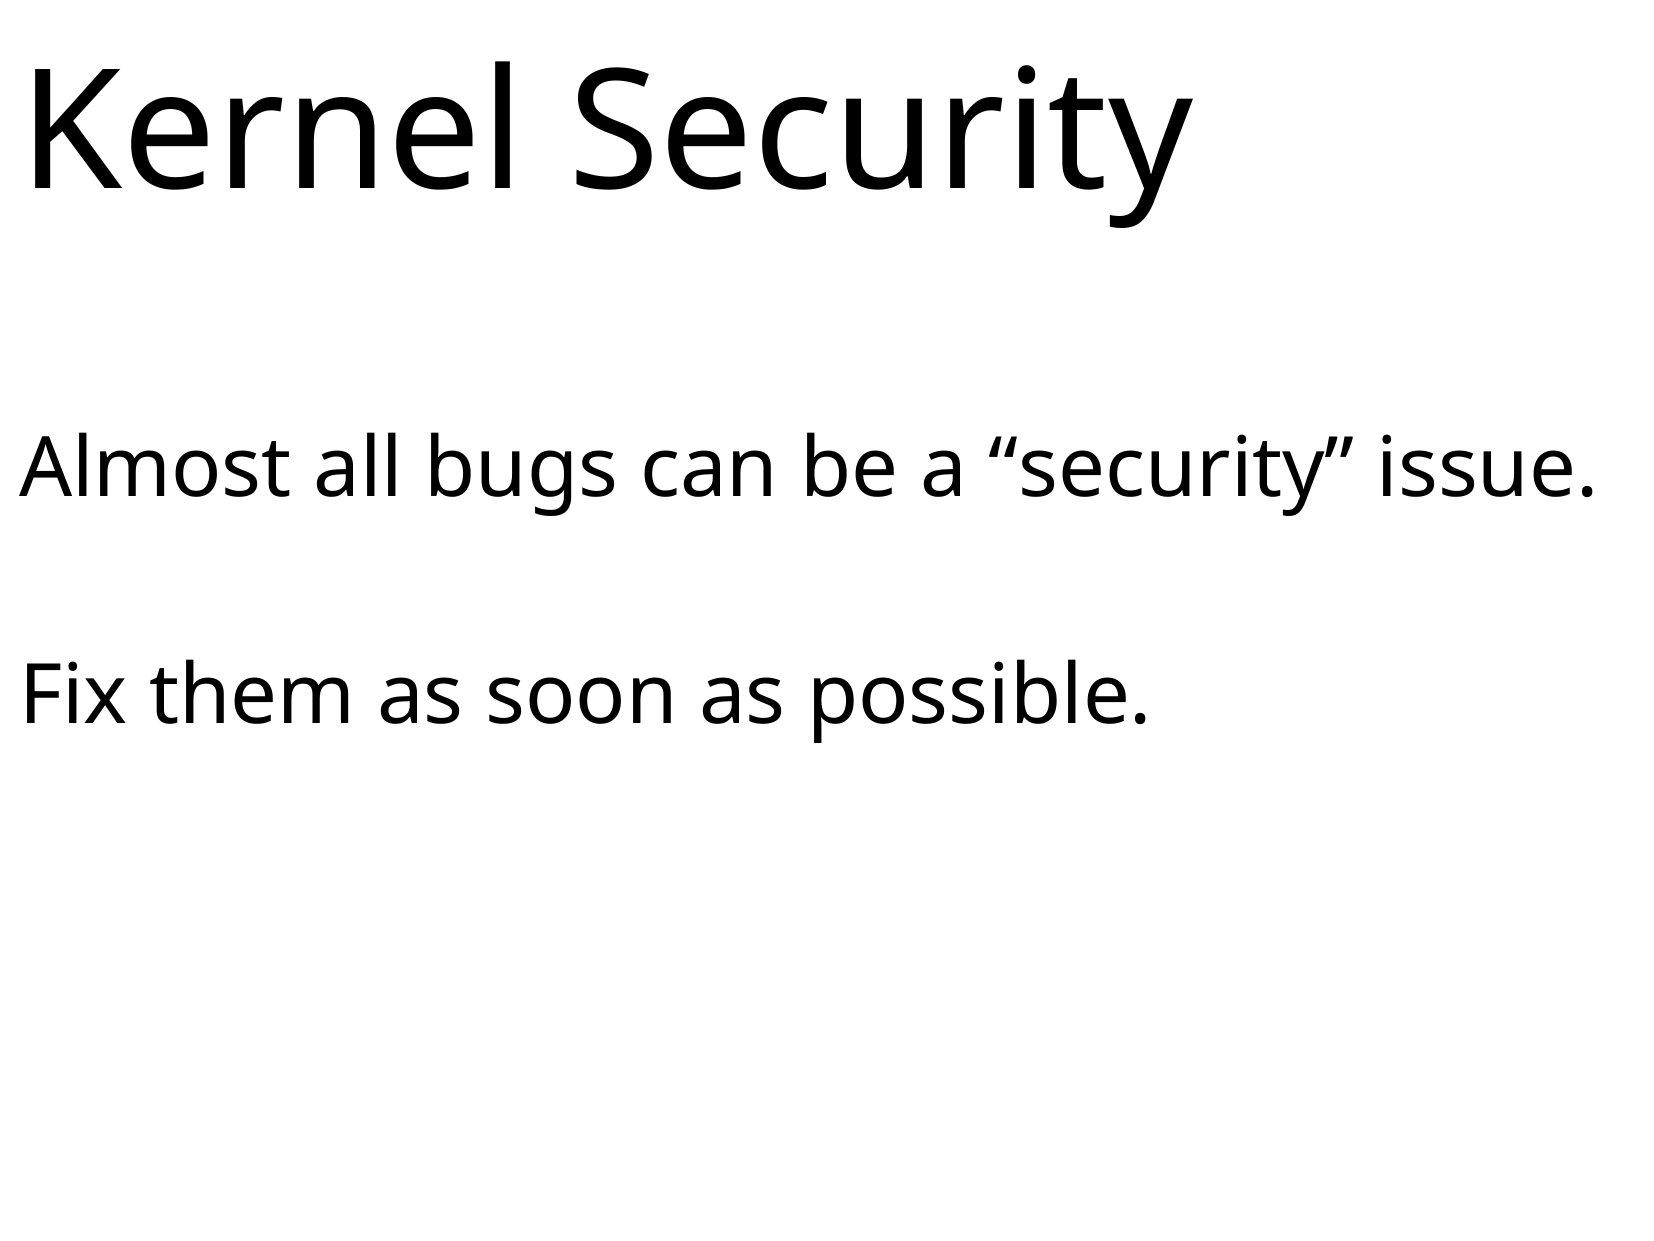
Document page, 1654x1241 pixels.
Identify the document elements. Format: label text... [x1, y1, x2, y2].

text_box Kernel Security Almost all bugs can be a “security” issue. Fix them as soon as possible. [4, 3, 1654, 917]
